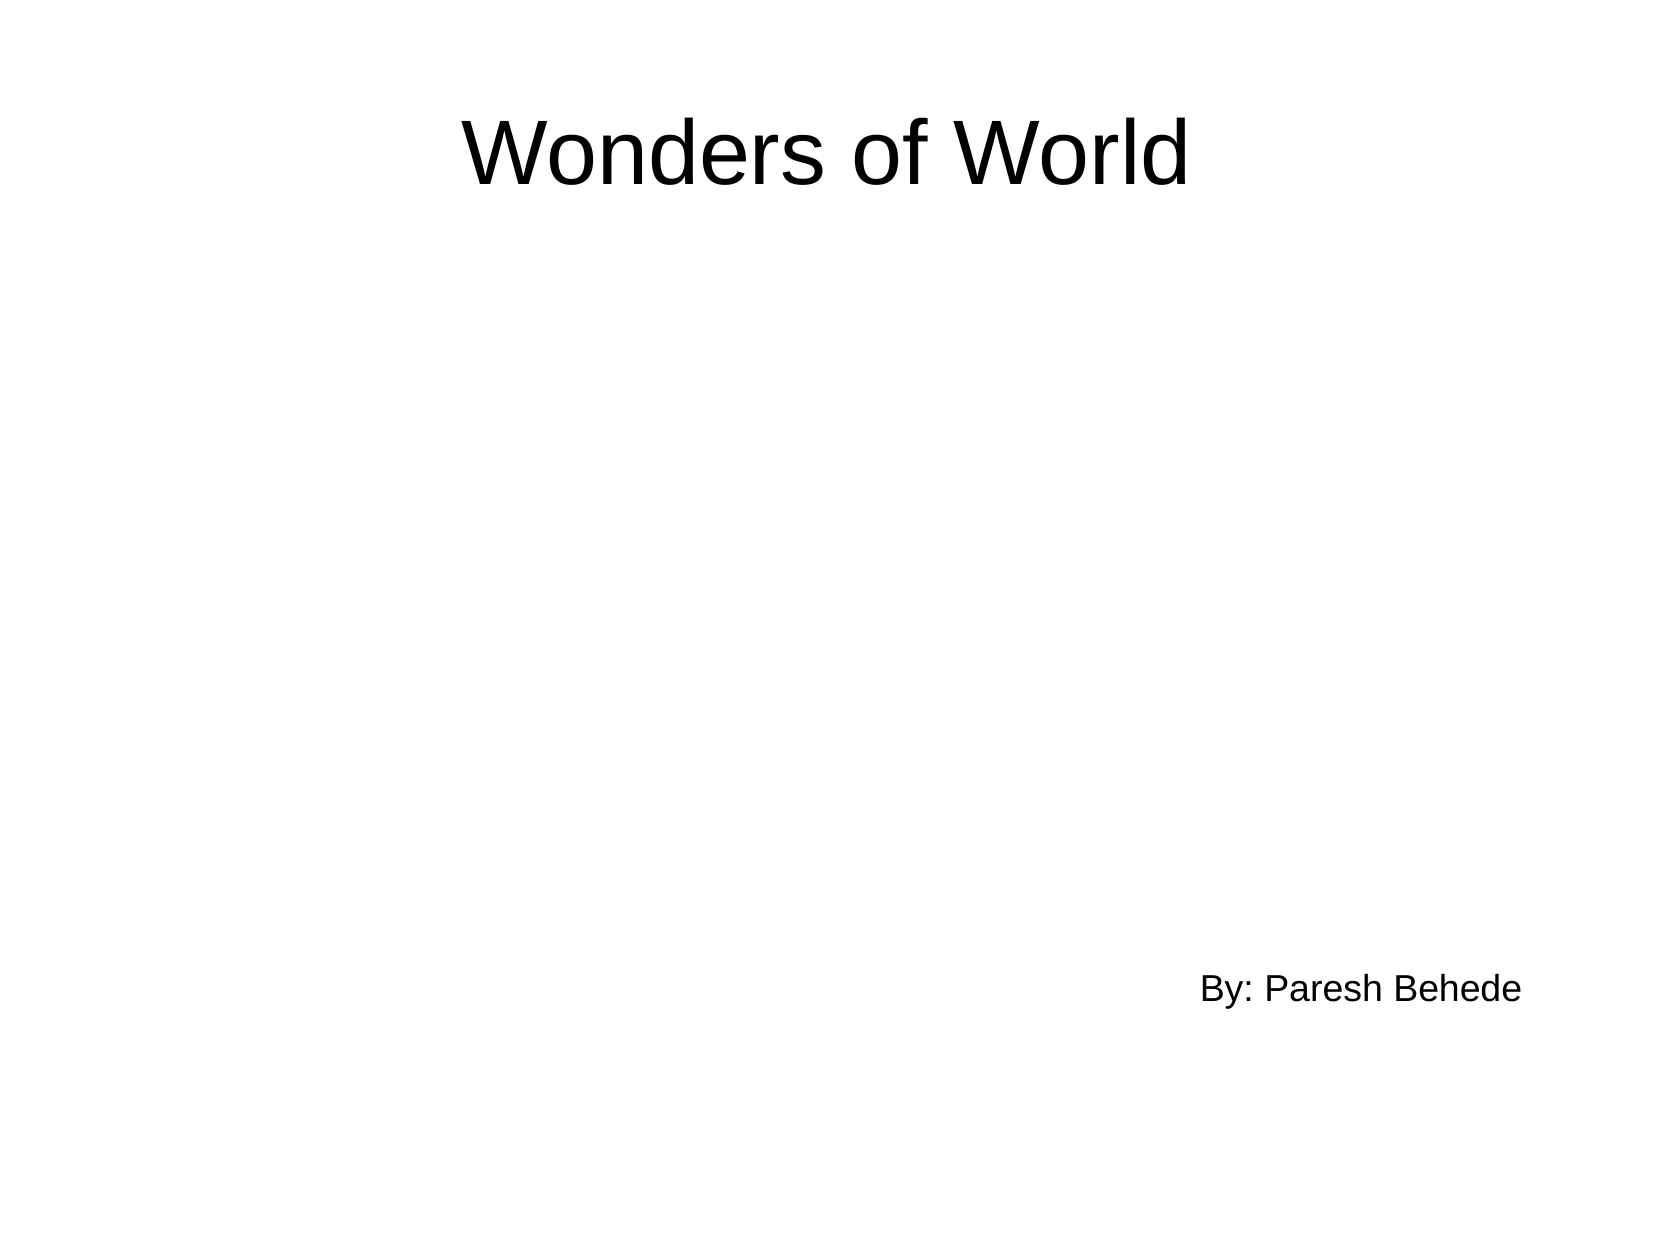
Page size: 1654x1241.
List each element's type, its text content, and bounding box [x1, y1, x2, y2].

text_box By: Paresh Behede [1185, 960, 1546, 1017]
title Wonders of World [82, 49, 1571, 257]
